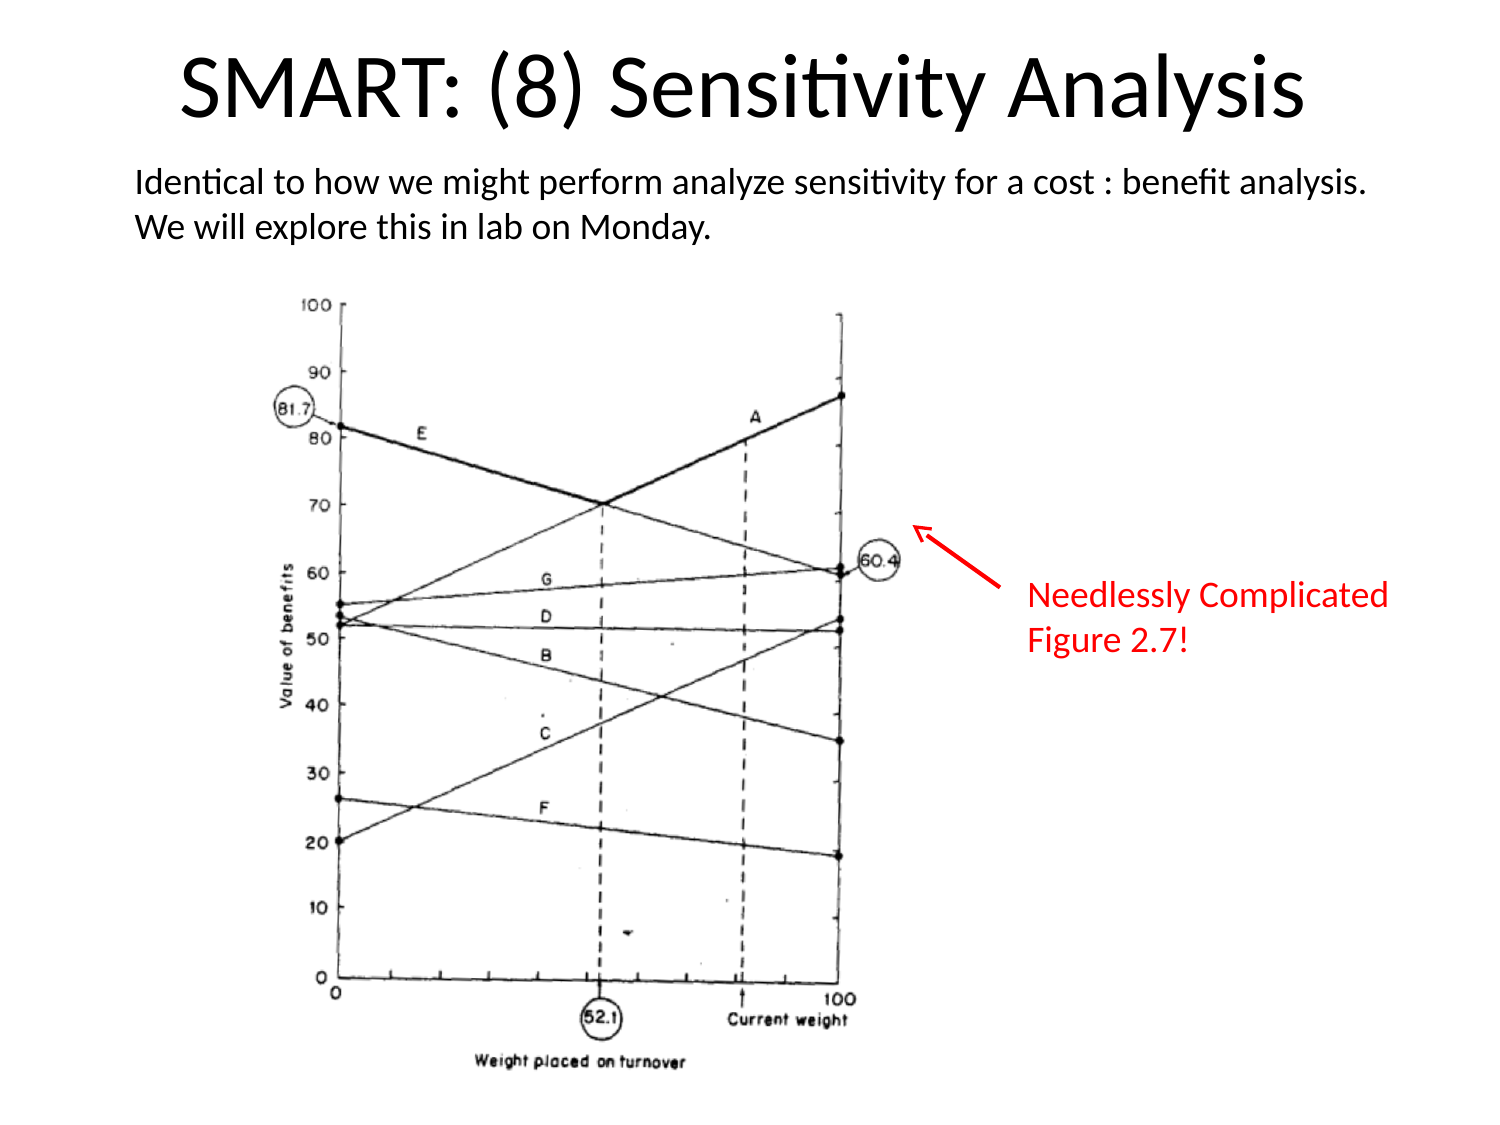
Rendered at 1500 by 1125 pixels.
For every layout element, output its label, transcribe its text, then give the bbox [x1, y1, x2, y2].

picture [225, 275, 959, 1092]
text_box Needlessly Complicated Figure 2.7! [1012, 562, 1413, 668]
text_box Identical to how we might perform analyze sensitivity for a cost : benefit analysis. We will explore this in lab on Monday. [119, 149, 1401, 255]
text_box SMART: (8) Sensitivity Analysis [50, 0, 1438, 175]
